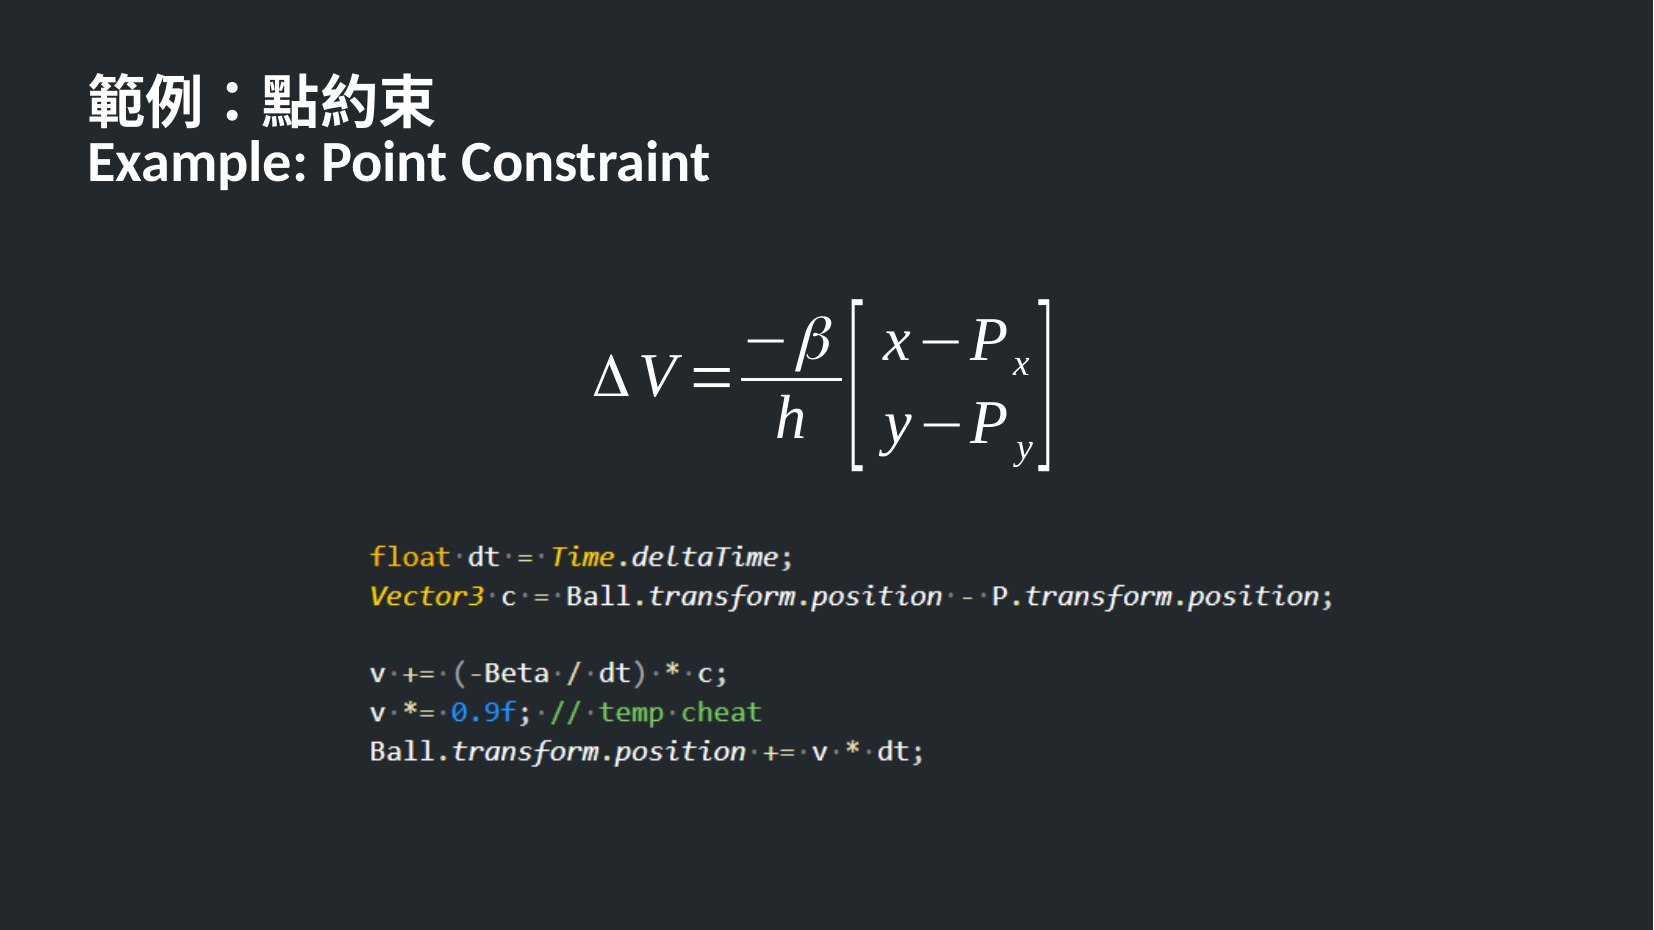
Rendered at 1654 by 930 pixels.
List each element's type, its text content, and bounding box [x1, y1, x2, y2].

text_box 範例：點約束 Example: Point Constraint [72, 72, 1363, 221]
chart [584, 296, 1069, 475]
picture [367, 535, 1339, 778]
